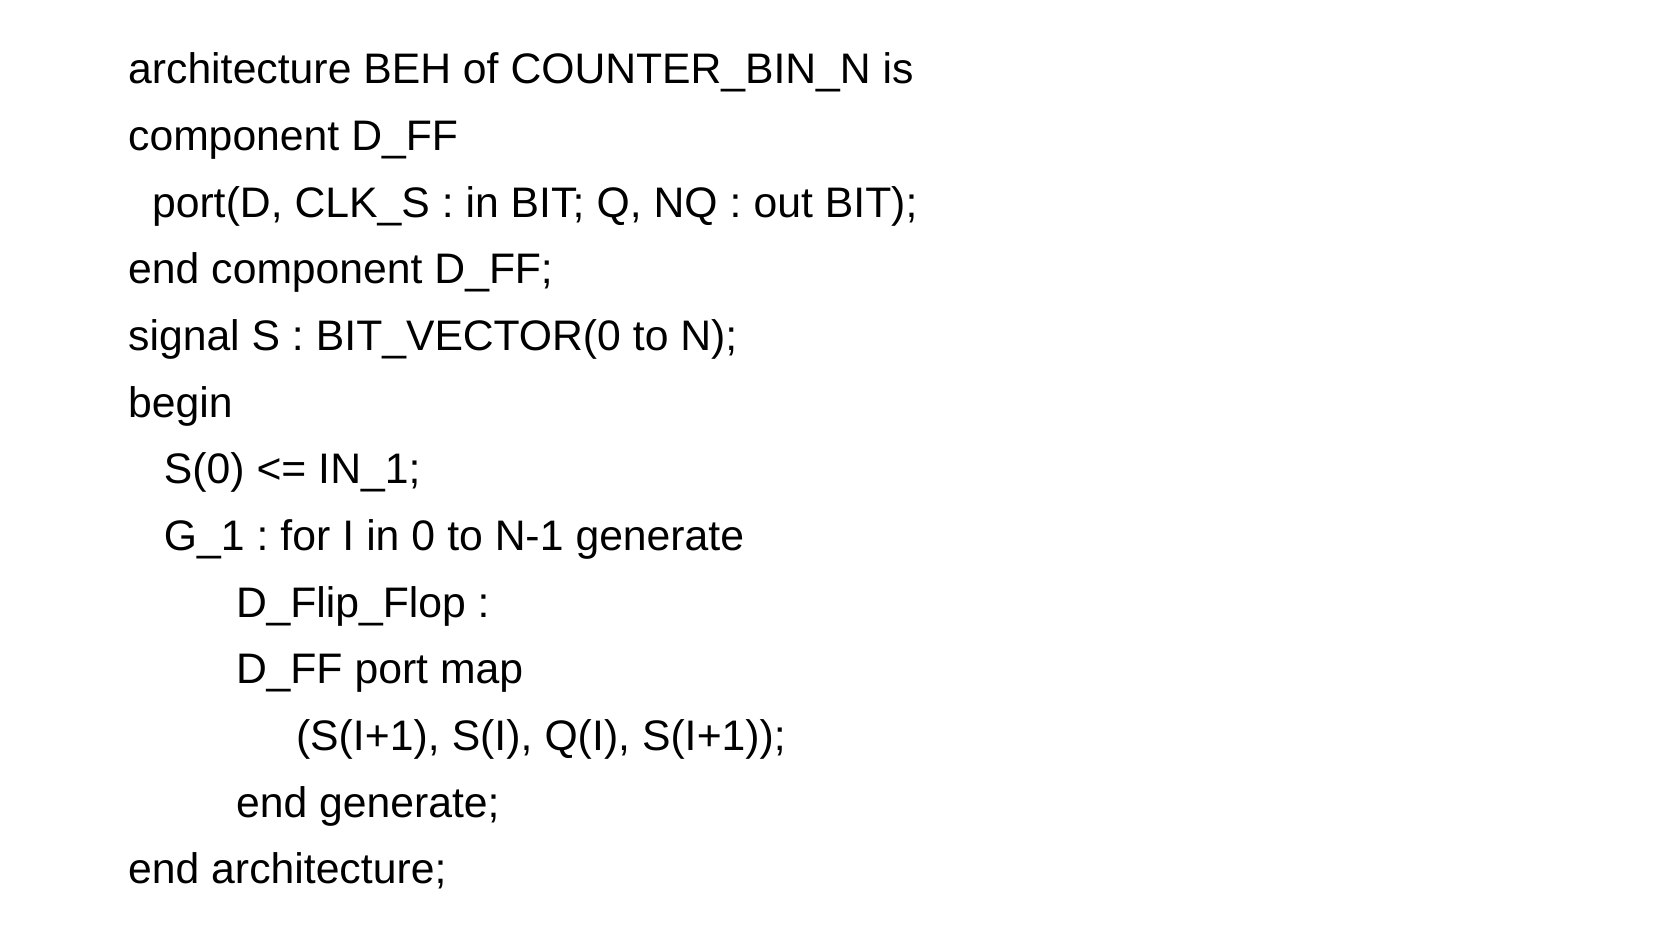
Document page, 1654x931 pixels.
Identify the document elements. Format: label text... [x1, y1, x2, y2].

list architecture BEH of COUNTER_BIN_N is component D_FF port(D, CLK_S : in BIT; Q, NQ : out BIT); end component D_FF; signal S : BIT_VECTOR(0 to N); begin S(0) <= IN_1; G_1 : for I in 0 to N-1 generate D_Flip_Flop : D_FF port map (S(I+1), S(I), Q(I), S(I+1)); end generate; end architecture; [82, 45, 1571, 901]
